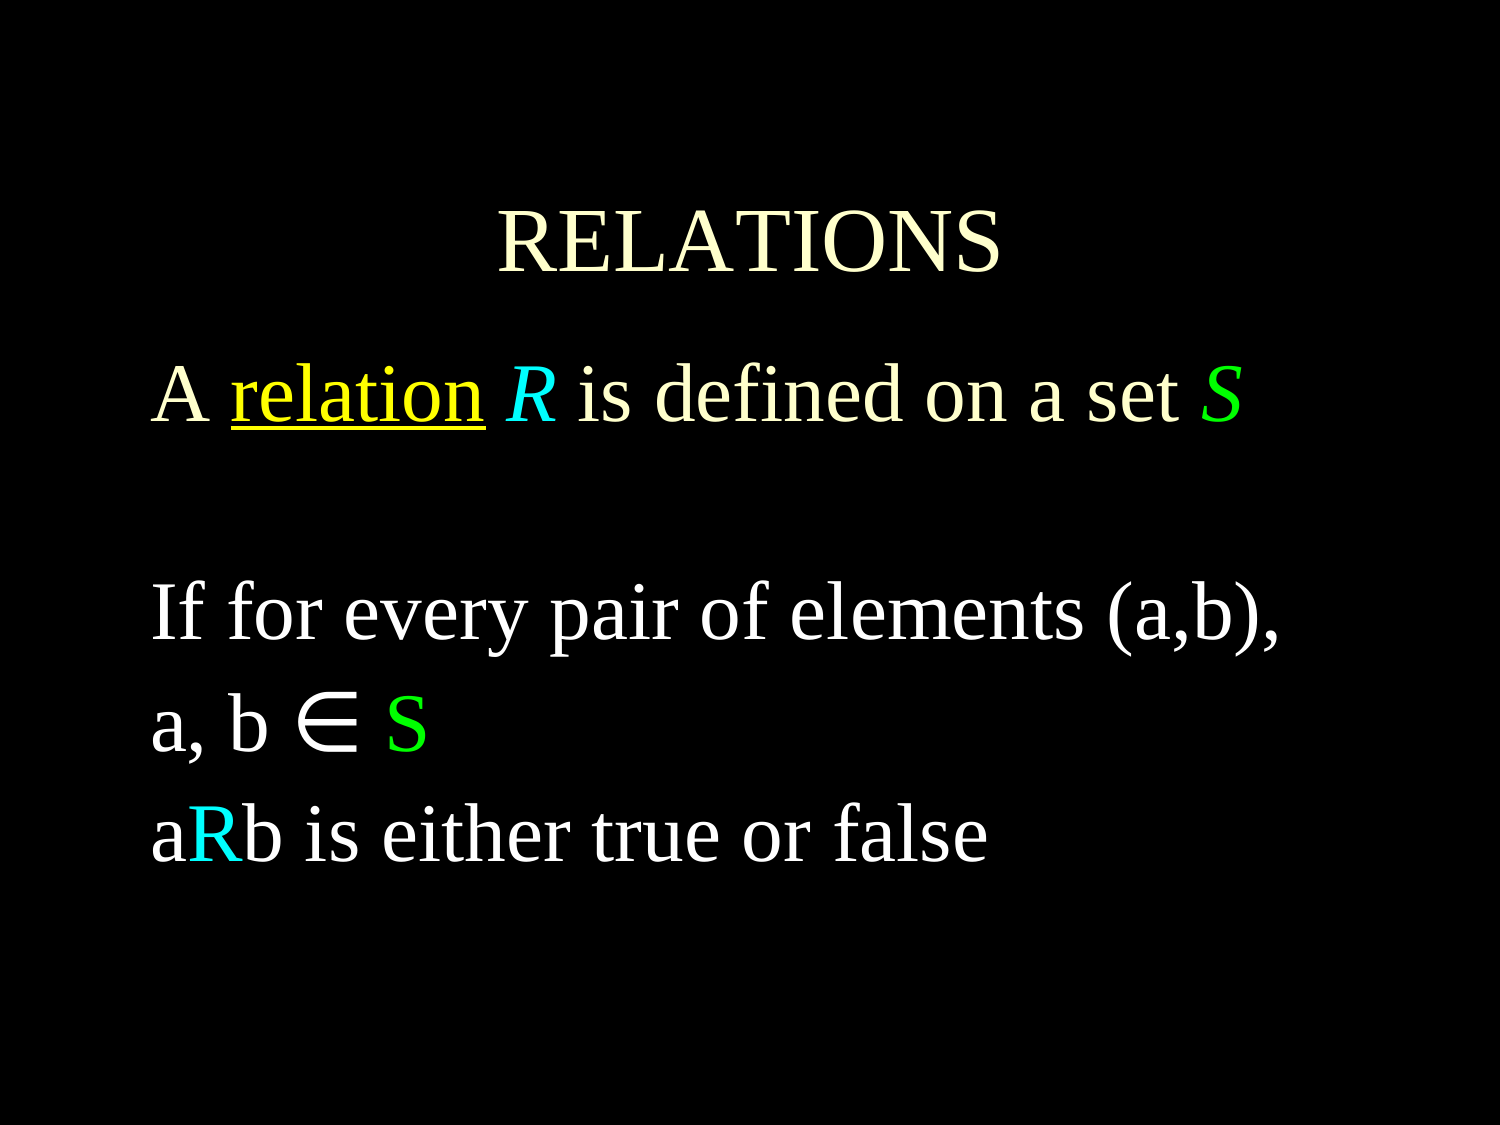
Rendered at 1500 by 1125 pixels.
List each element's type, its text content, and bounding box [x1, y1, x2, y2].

list A relation R is defined on a set S If for every pair of elements (a,b), a, b ∈ S aRb is either true or false [150, 347, 1426, 1051]
title RELATIONS [22, 145, 1480, 336]
